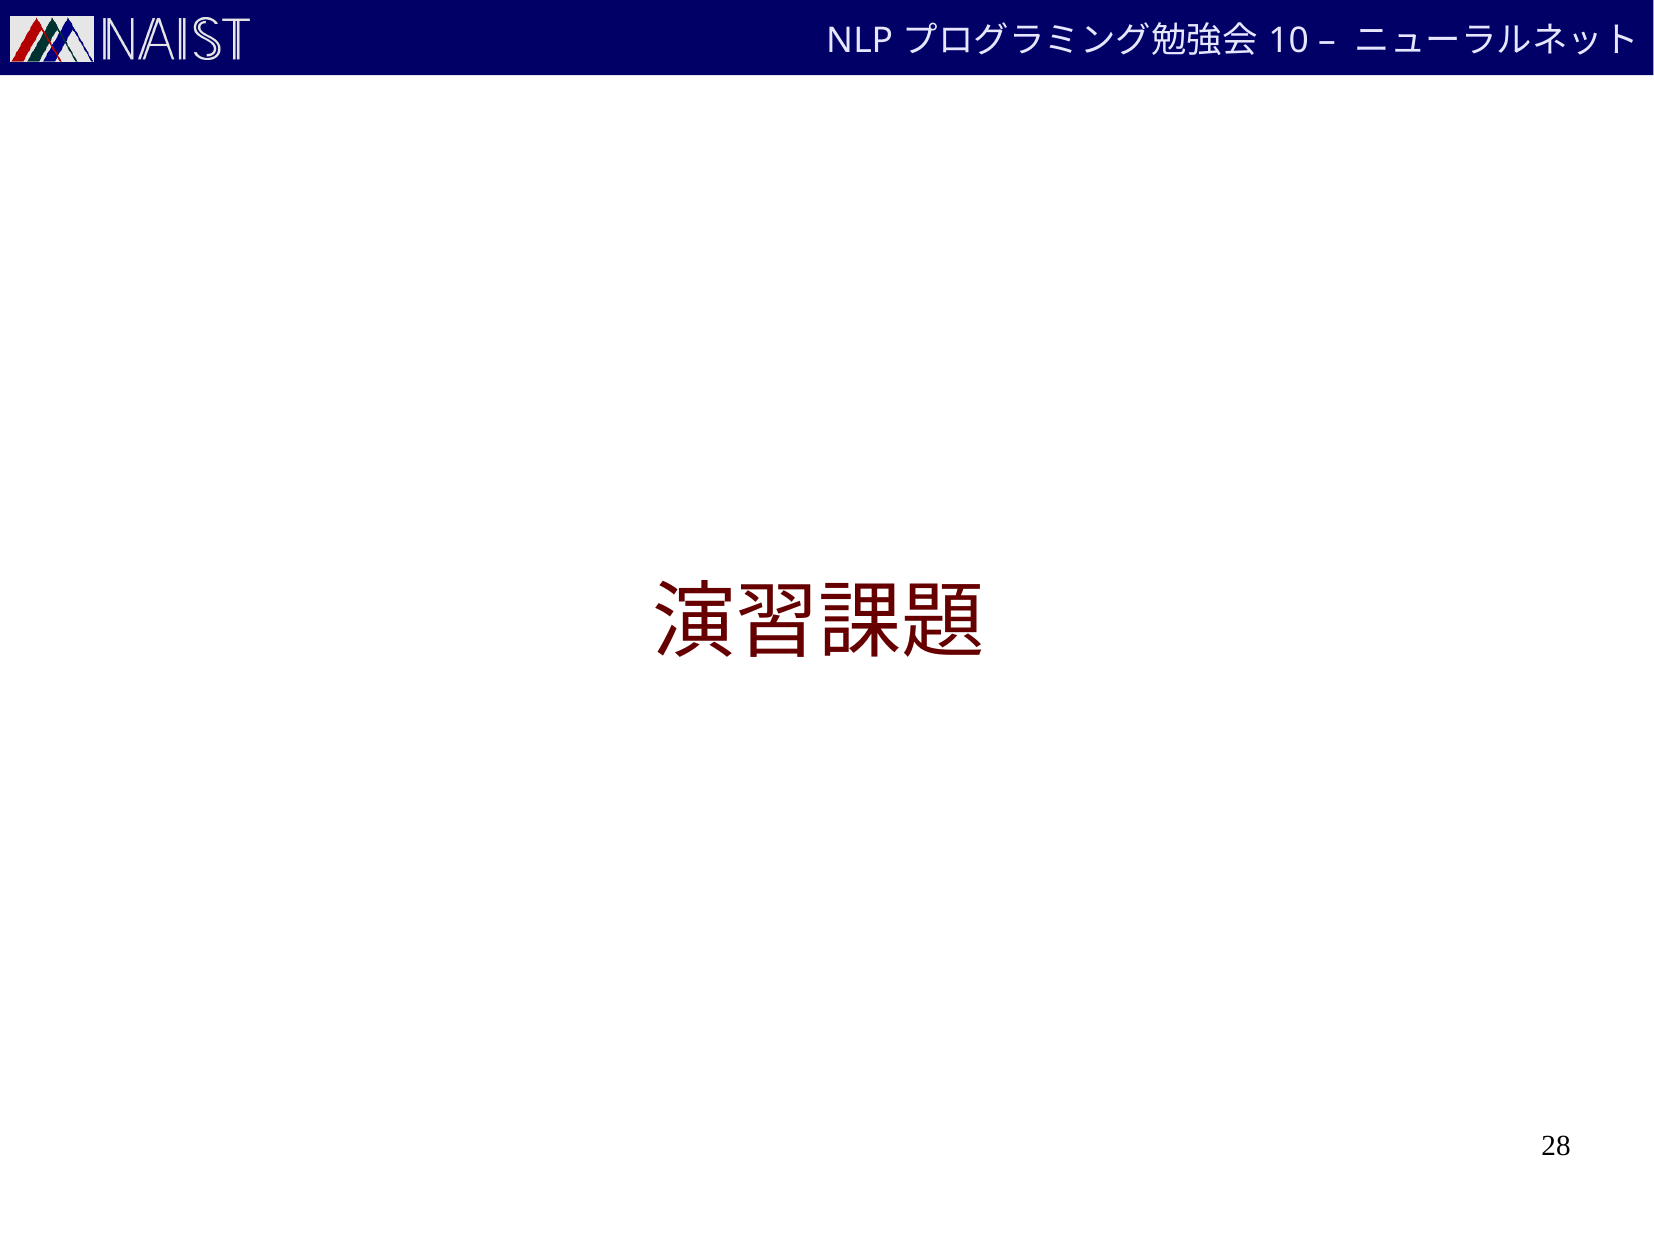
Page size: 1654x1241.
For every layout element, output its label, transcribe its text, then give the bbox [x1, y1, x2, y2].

title 演習課題 [75, 518, 1564, 710]
picture [10, 16, 94, 62]
picture [102, 17, 251, 60]
